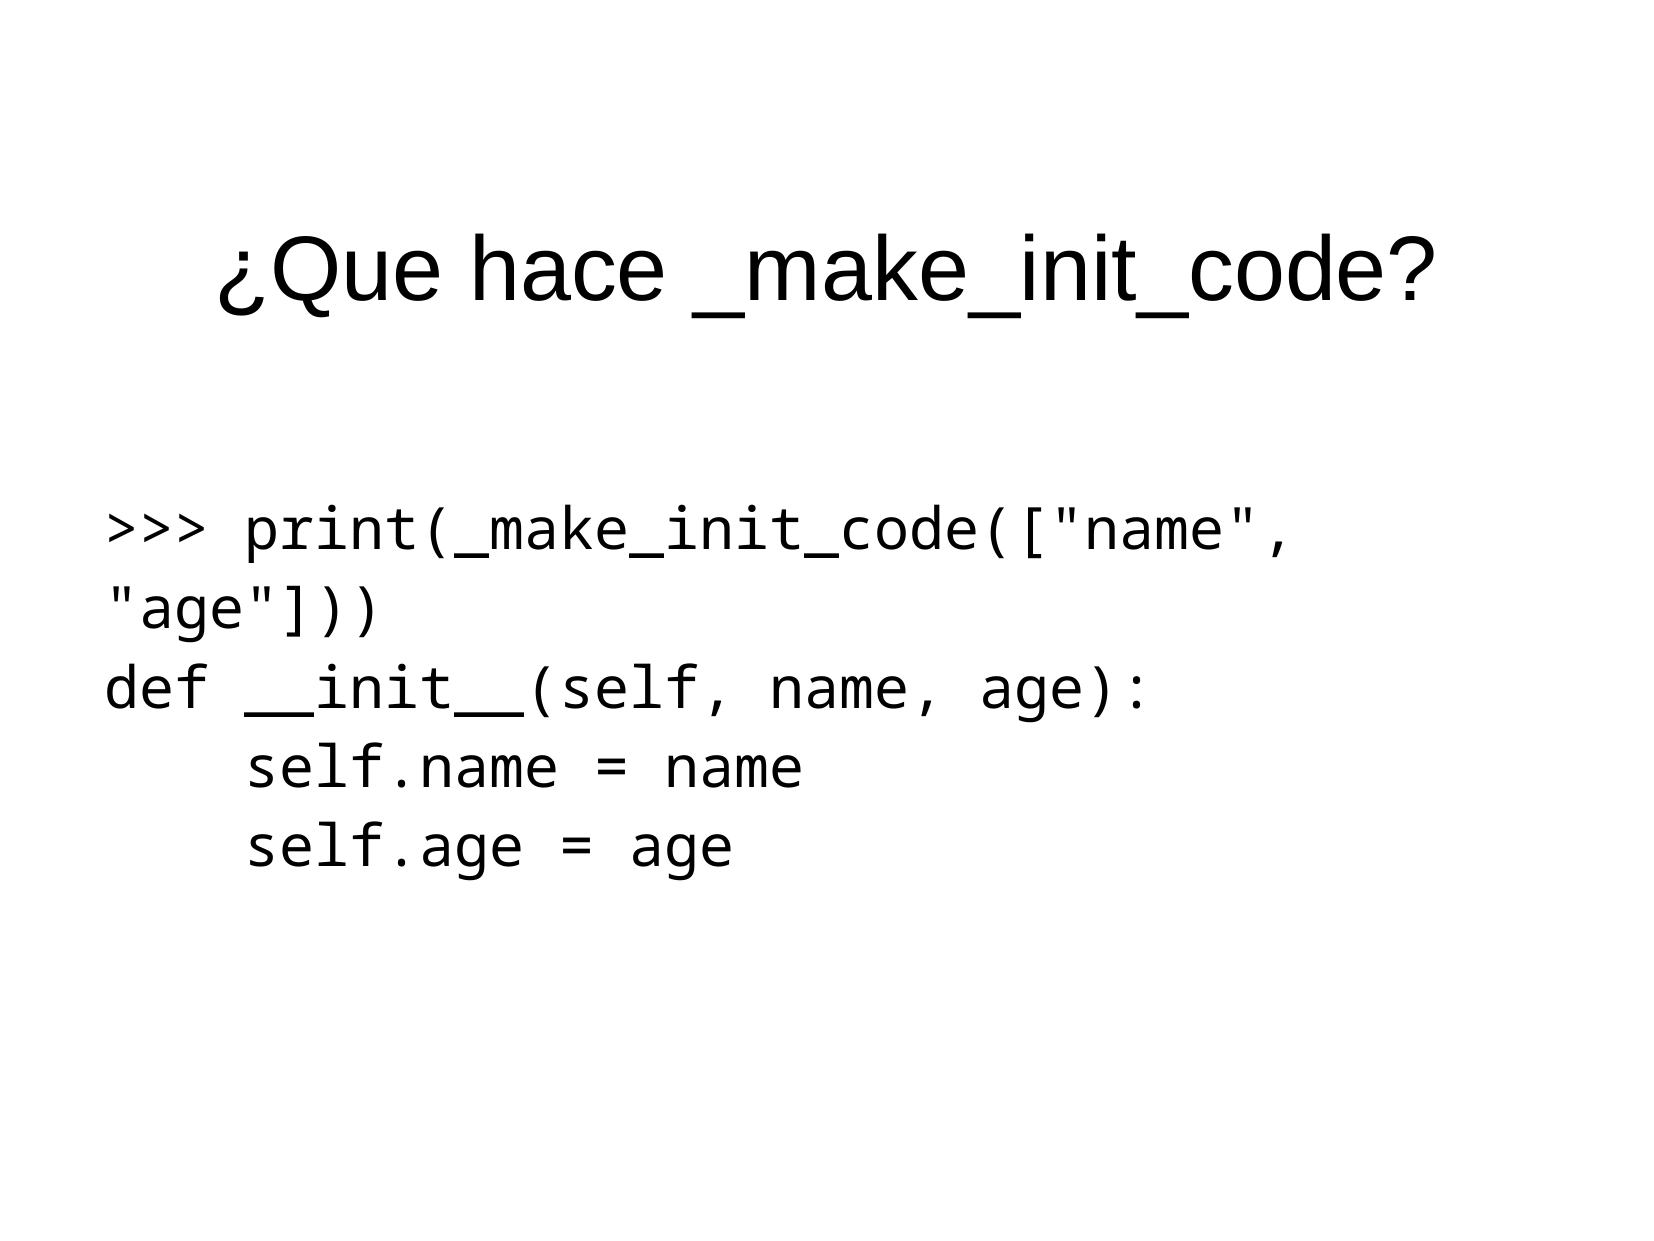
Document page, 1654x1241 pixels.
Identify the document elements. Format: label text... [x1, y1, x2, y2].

title ¿Que hace _make_init_code? [82, 165, 1571, 373]
text_box >>> print(_make_init_code(["name", "age"])) def __init__(self, name, age): self.name = name self.age = age [90, 480, 1606, 728]
